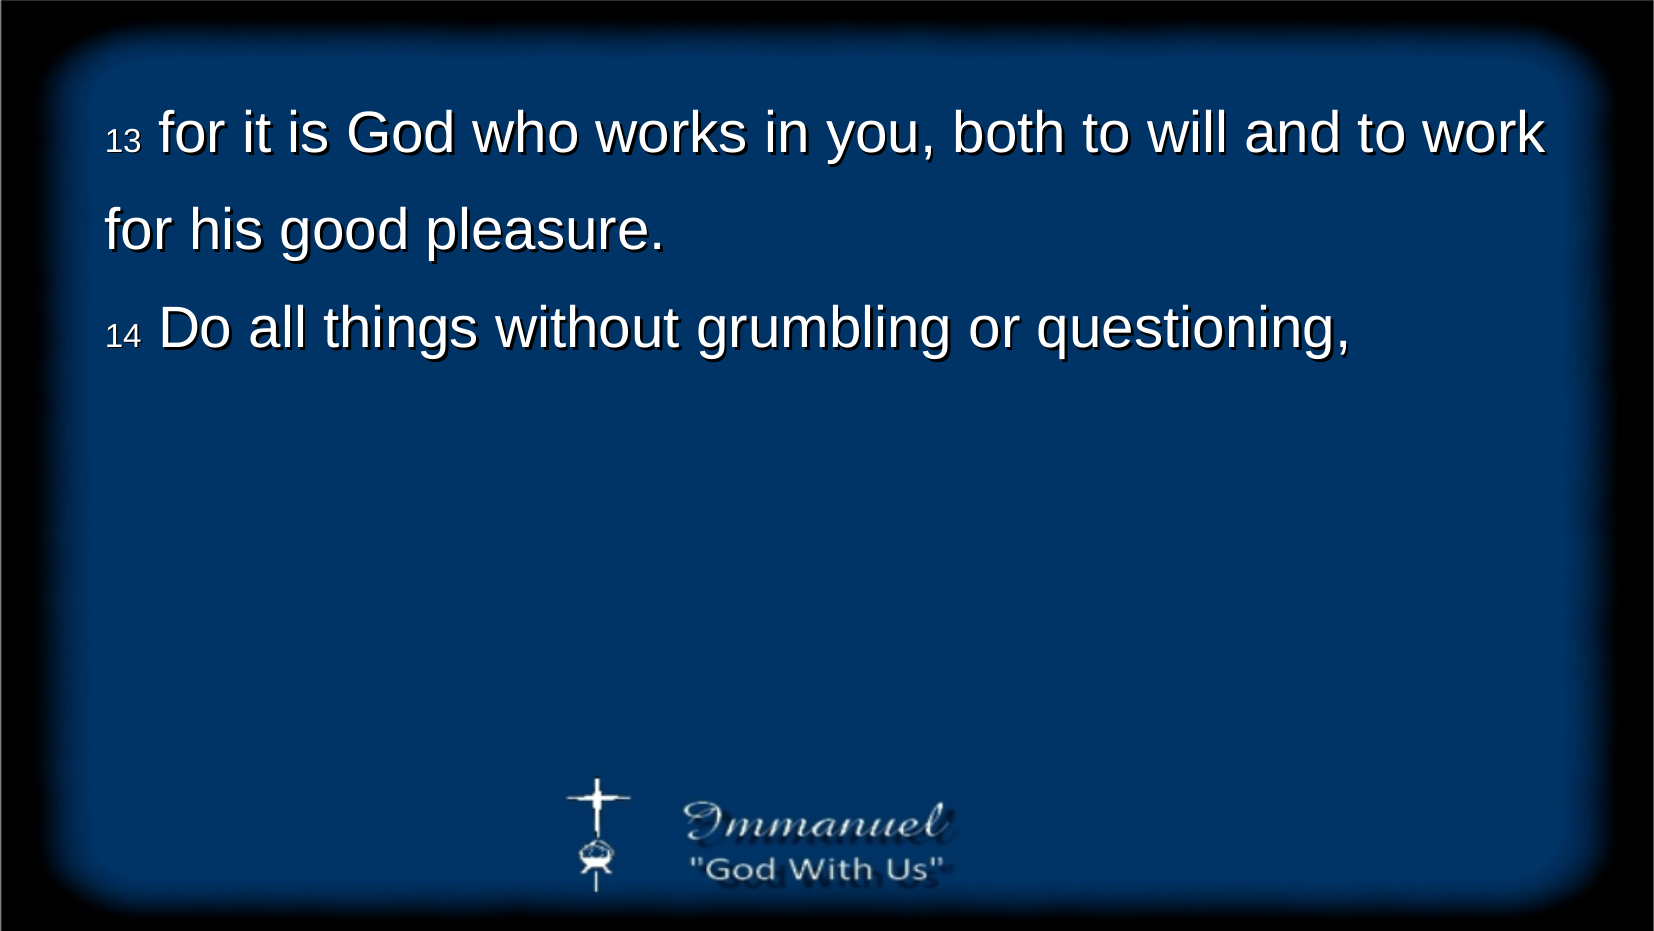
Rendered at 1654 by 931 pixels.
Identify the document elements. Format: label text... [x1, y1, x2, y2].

text_box 13 for it is God who works in you, both to will and to work for his good pleasure. 14 Do all things without grumbling or questioning, [90, 60, 1576, 334]
picture [0, 0, 1654, 931]
